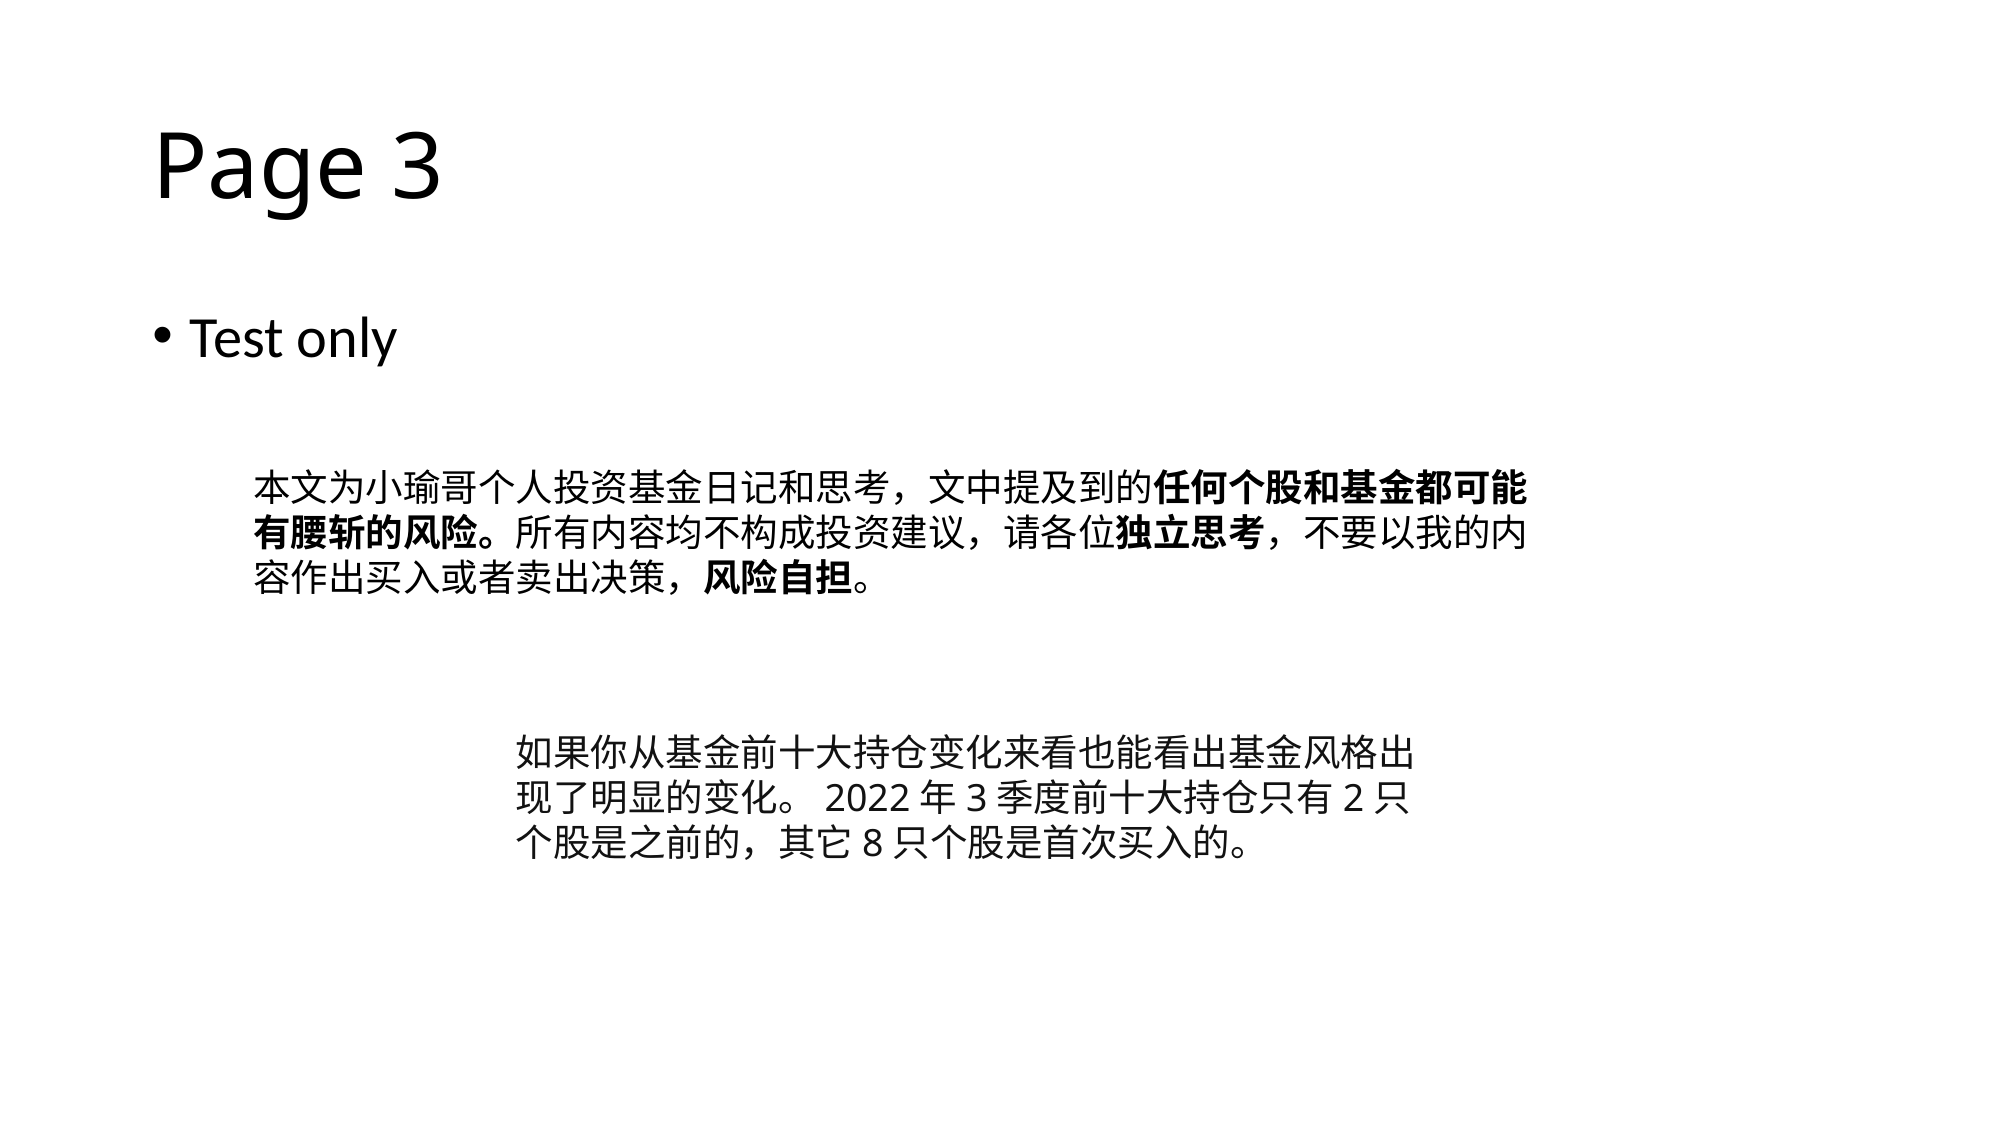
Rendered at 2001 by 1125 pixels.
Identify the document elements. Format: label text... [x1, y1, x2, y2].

title Page 3 [137, 59, 1863, 278]
list Test only [137, 299, 1863, 1014]
text_box 本文为小瑜哥个人投资基金日记和思考，文中提及到的任何个股和基金都可能有腰斩的风险。所有内容均不构成投资建议，请各位独立思考，不要以我的内容作出买入或者卖出决策，风险自担。 [238, 456, 1554, 700]
text_box 如果你从基金前十大持仓变化来看也能看出基金风格出现了明显的变化。2022年3季度前十大持仓只有2只个股是之前的，其它8只个股是首次买入的。 [500, 721, 1450, 873]
